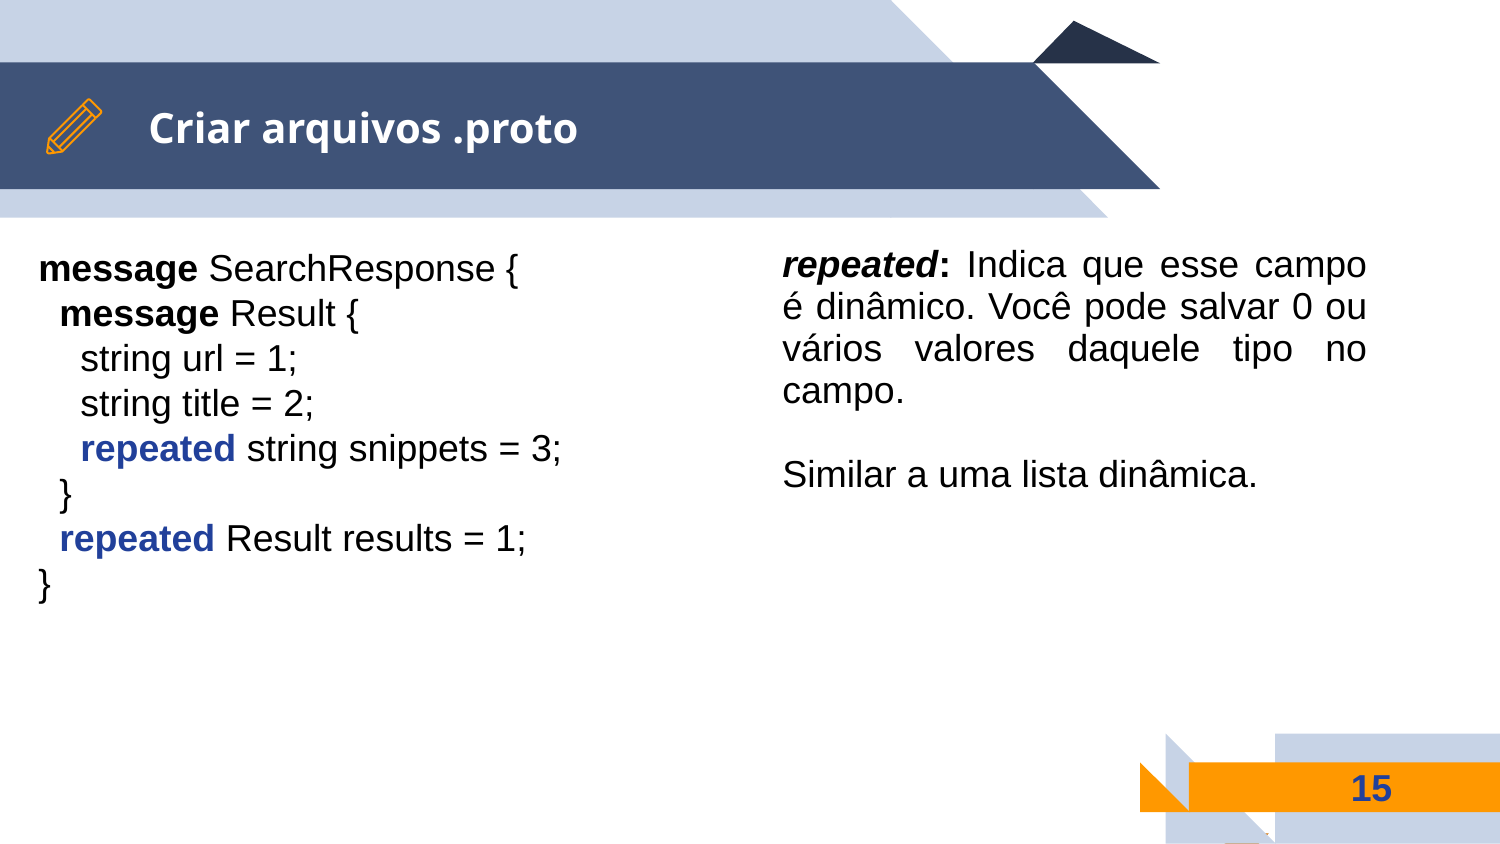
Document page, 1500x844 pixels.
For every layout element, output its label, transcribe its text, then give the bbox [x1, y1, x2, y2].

text_box message SearchResponse { message Result { string url = 1; string title = 2; repeated string snippets = 3; } repeated Result results = 1; } [23, 236, 1146, 815]
text_box Criar arquivos .proto [133, 64, 1035, 190]
text_box 15 [1249, 760, 1494, 813]
text_box repeated: Indica que esse campo é dinâmico. Você pode salvar 0 ou vários valores daquele tipo no campo. Similar a uma lista dinâmica. [767, 236, 1382, 501]
